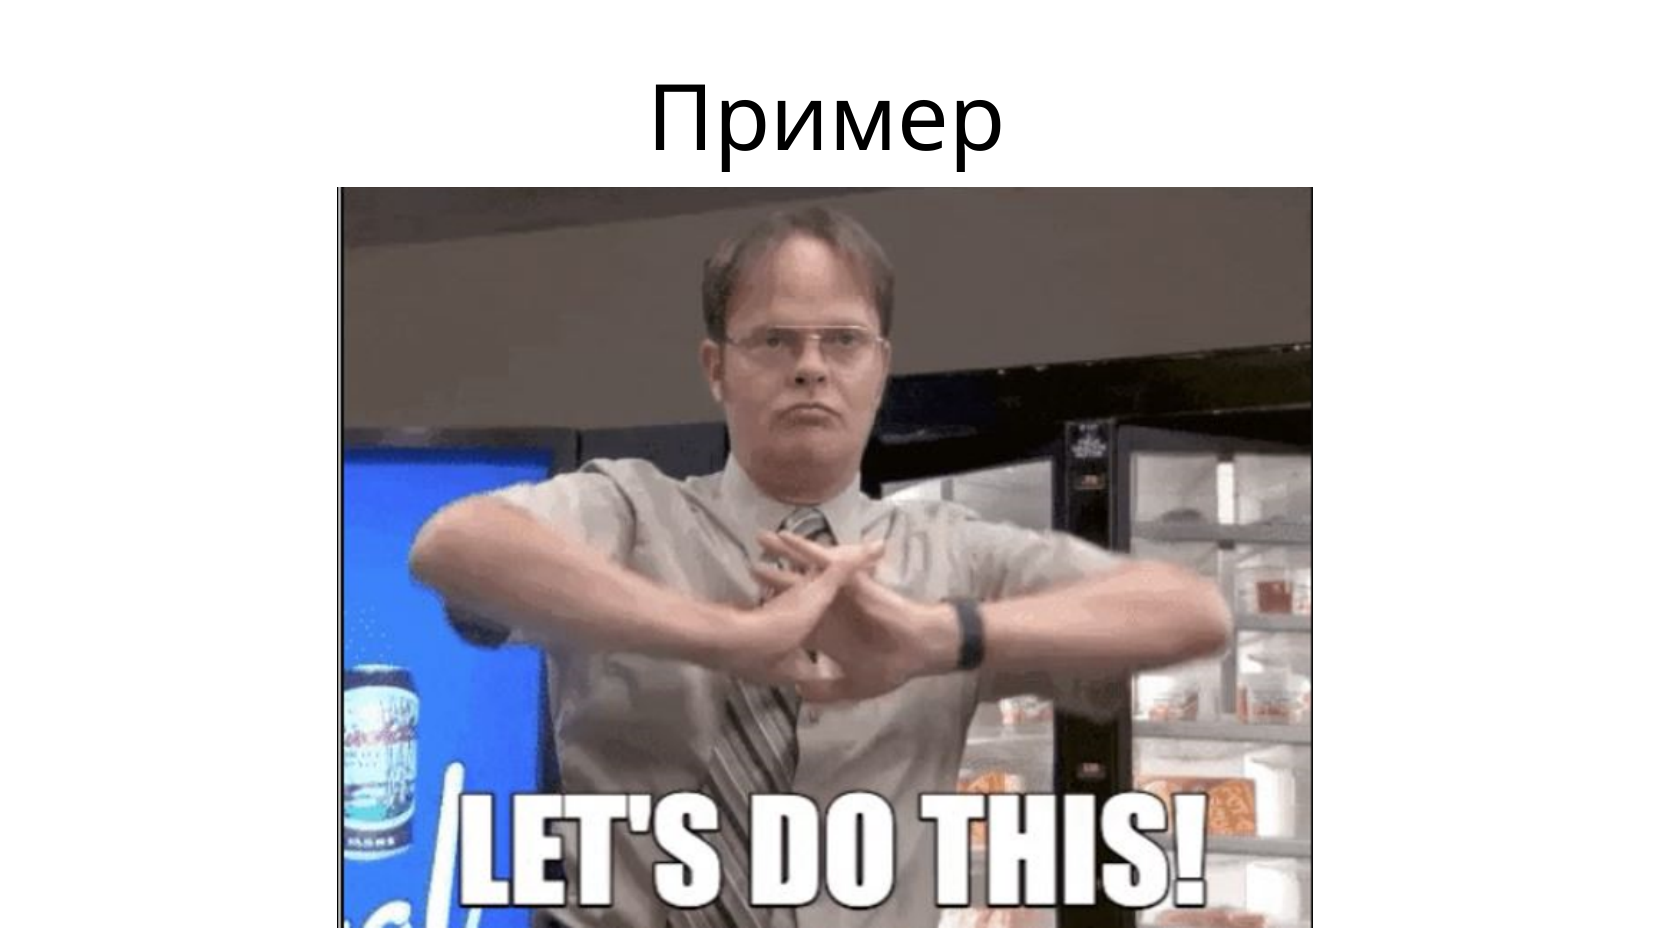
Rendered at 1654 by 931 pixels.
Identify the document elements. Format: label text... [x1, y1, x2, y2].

picture [337, 187, 1313, 928]
title Пример [82, 37, 1571, 193]
